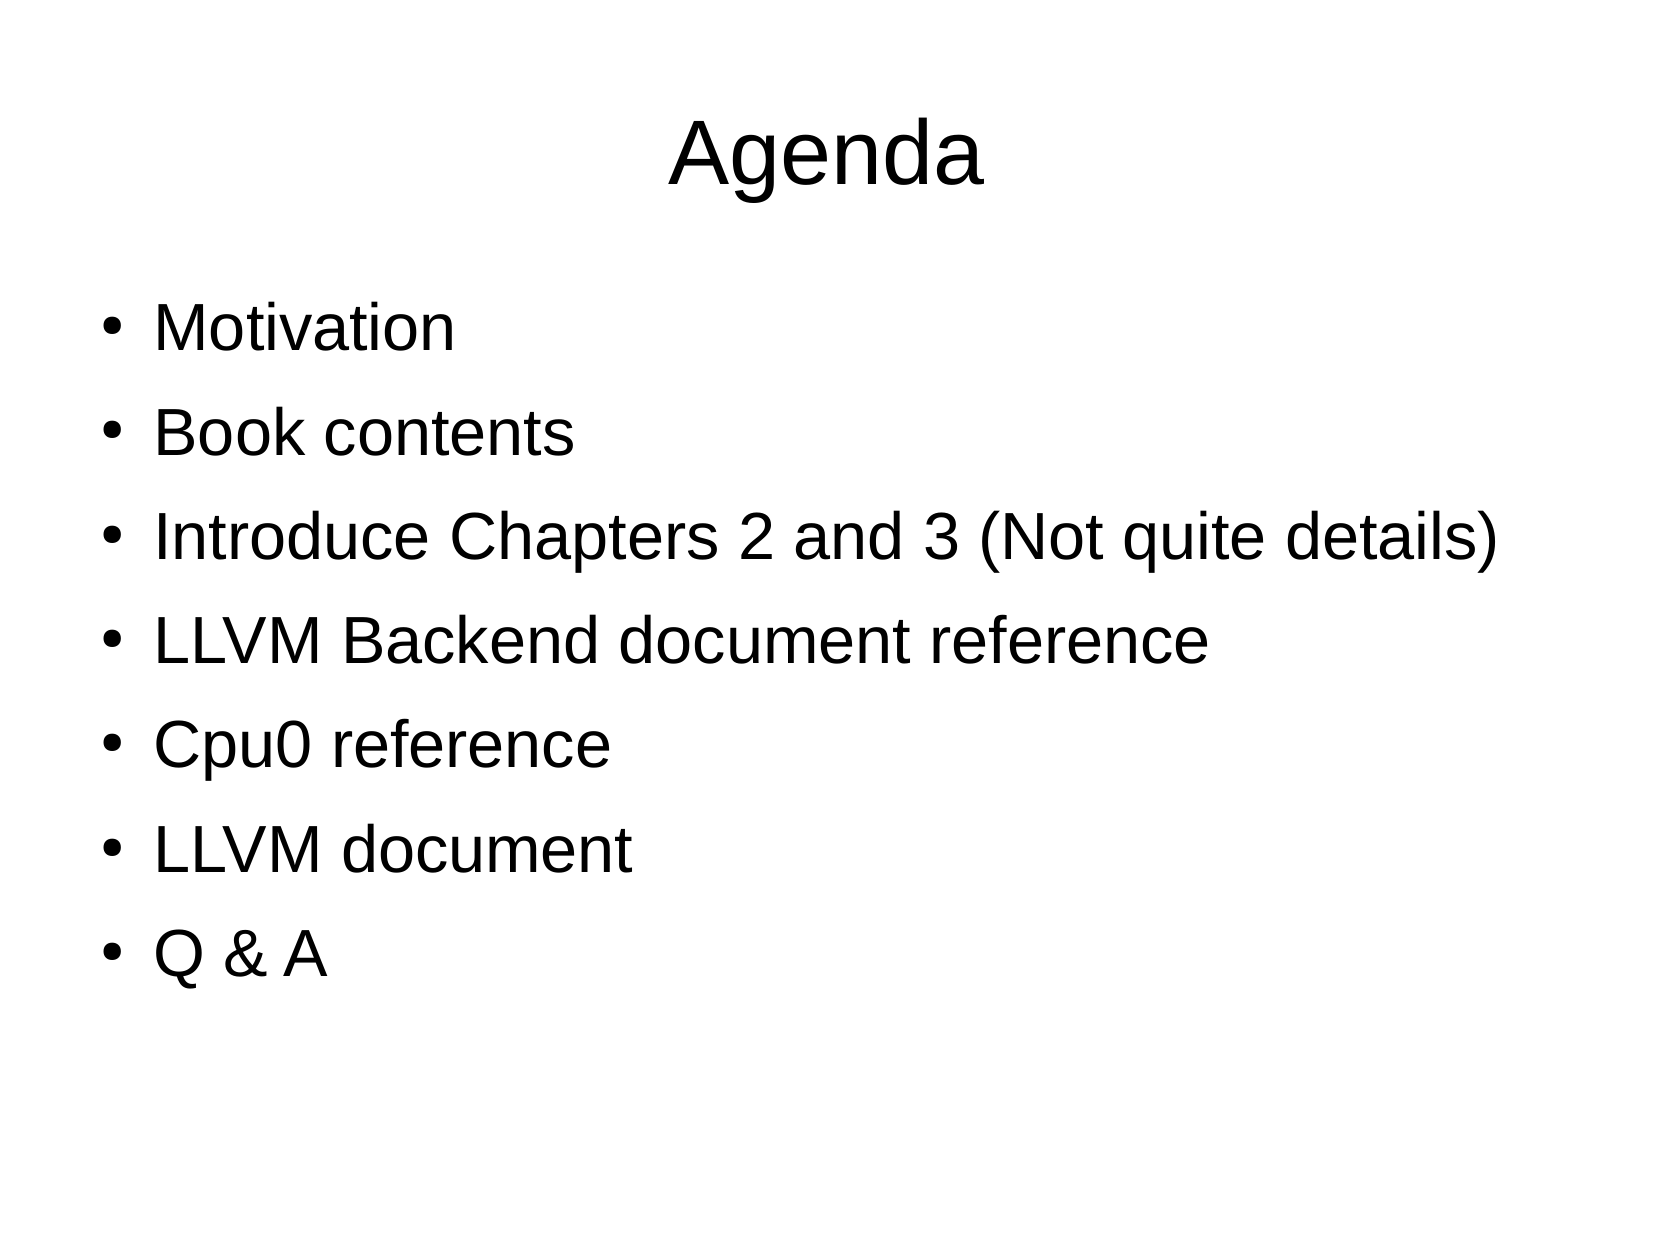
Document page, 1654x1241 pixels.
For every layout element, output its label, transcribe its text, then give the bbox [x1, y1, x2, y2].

list Motivation Book contents Introduce Chapters 2 and 3 (Not quite details) LLVM Backend document reference Cpu0 reference LLVM document Q & A [82, 290, 1538, 1010]
title Agenda [82, 49, 1571, 257]
